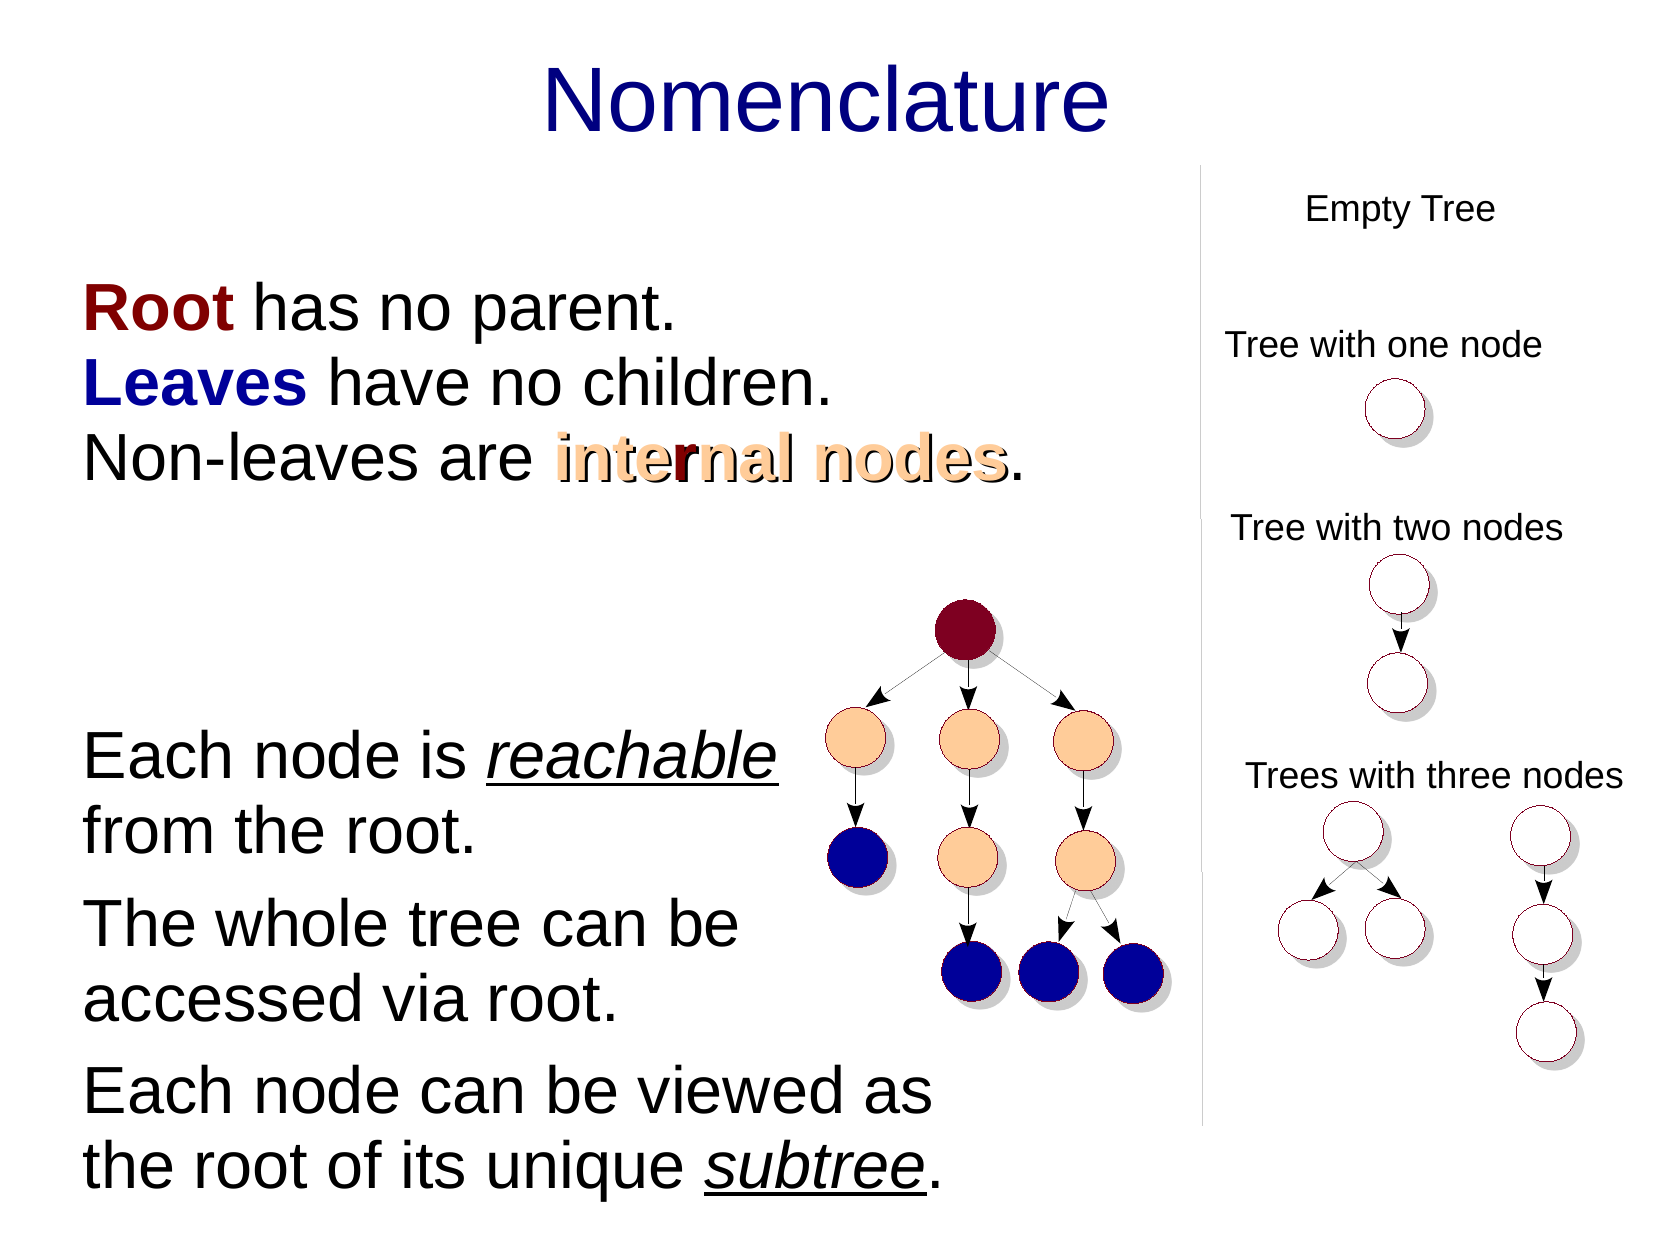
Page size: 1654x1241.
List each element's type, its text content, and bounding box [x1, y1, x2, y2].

text_box Tree with two nodes [1215, 498, 1606, 562]
text_box [825, 707, 886, 768]
text_box Empty Tree [1290, 180, 1516, 237]
text_box [1512, 904, 1573, 965]
text_box [1055, 830, 1116, 891]
text_box [1369, 554, 1430, 615]
text_box [1516, 1001, 1577, 1062]
text_box [827, 827, 888, 888]
text_box [935, 599, 996, 660]
list Root has no parent. Leaves have no children. Non-leaves are internal nodes. Each node is reachable from the root. The whole tree can be accessed via root. Each node can be viewed as the root of its unique subtree. [82, 270, 1571, 1203]
text_box [941, 941, 1002, 1002]
title Nomenclature [82, 0, 1571, 204]
text_box [1367, 652, 1428, 713]
text_box [939, 709, 1000, 770]
text_box [1278, 900, 1339, 961]
text_box [1103, 943, 1164, 1004]
text_box [1018, 941, 1079, 1002]
text_box Trees with three nodes [1230, 746, 1654, 826]
text_box [1053, 710, 1114, 771]
text_box Tree with one node [1209, 315, 1600, 379]
text_box [1365, 898, 1426, 959]
text_box [937, 827, 998, 888]
text_box [1323, 801, 1384, 862]
text_box [1510, 805, 1571, 866]
text_box [1365, 378, 1426, 439]
